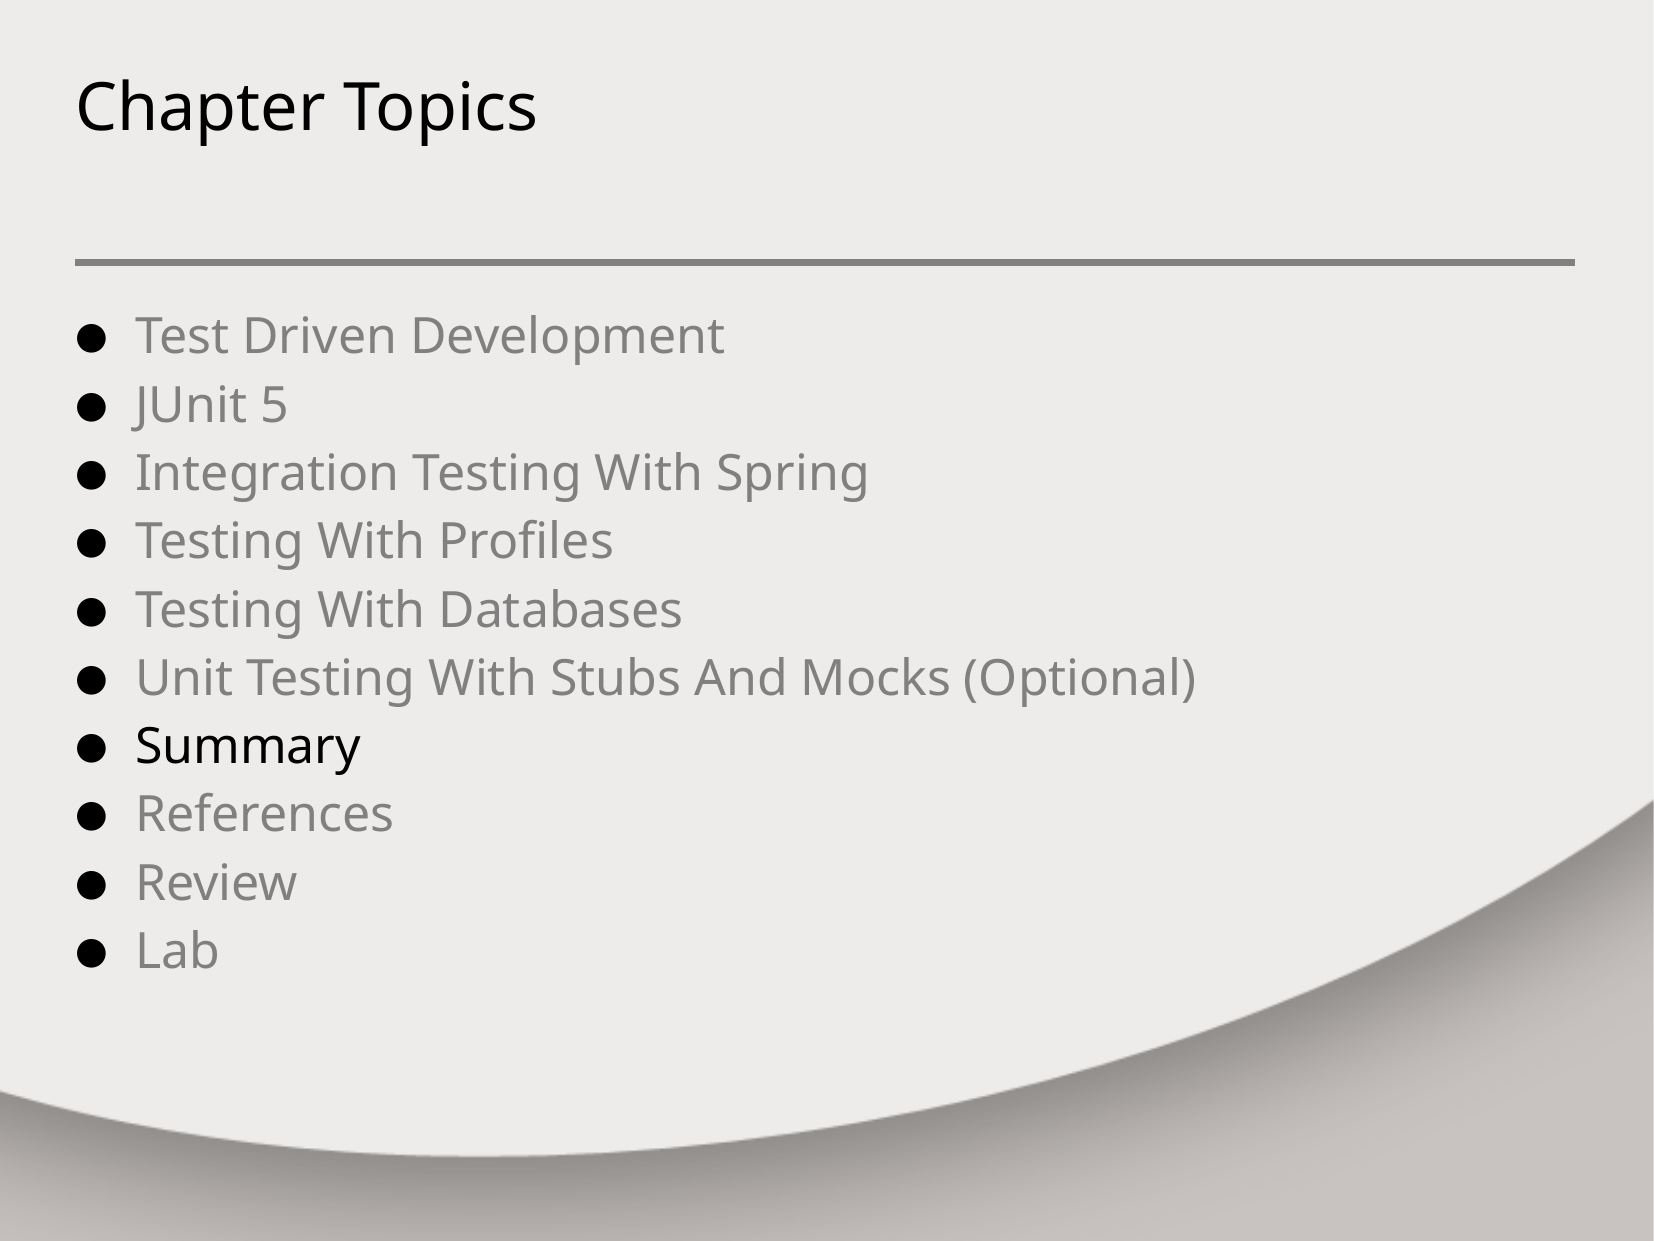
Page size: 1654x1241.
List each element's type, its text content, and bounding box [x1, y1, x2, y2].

list Test Driven Development JUnit 5 Integration Testing With Spring Testing With Profiles Testing With Databases Unit Testing With Stubs And Mocks (Optional) Summary References Review Lab [75, 300, 1576, 1163]
picture [0, 0, 1654, 1241]
title Chapter Topics [75, 75, 1576, 226]
